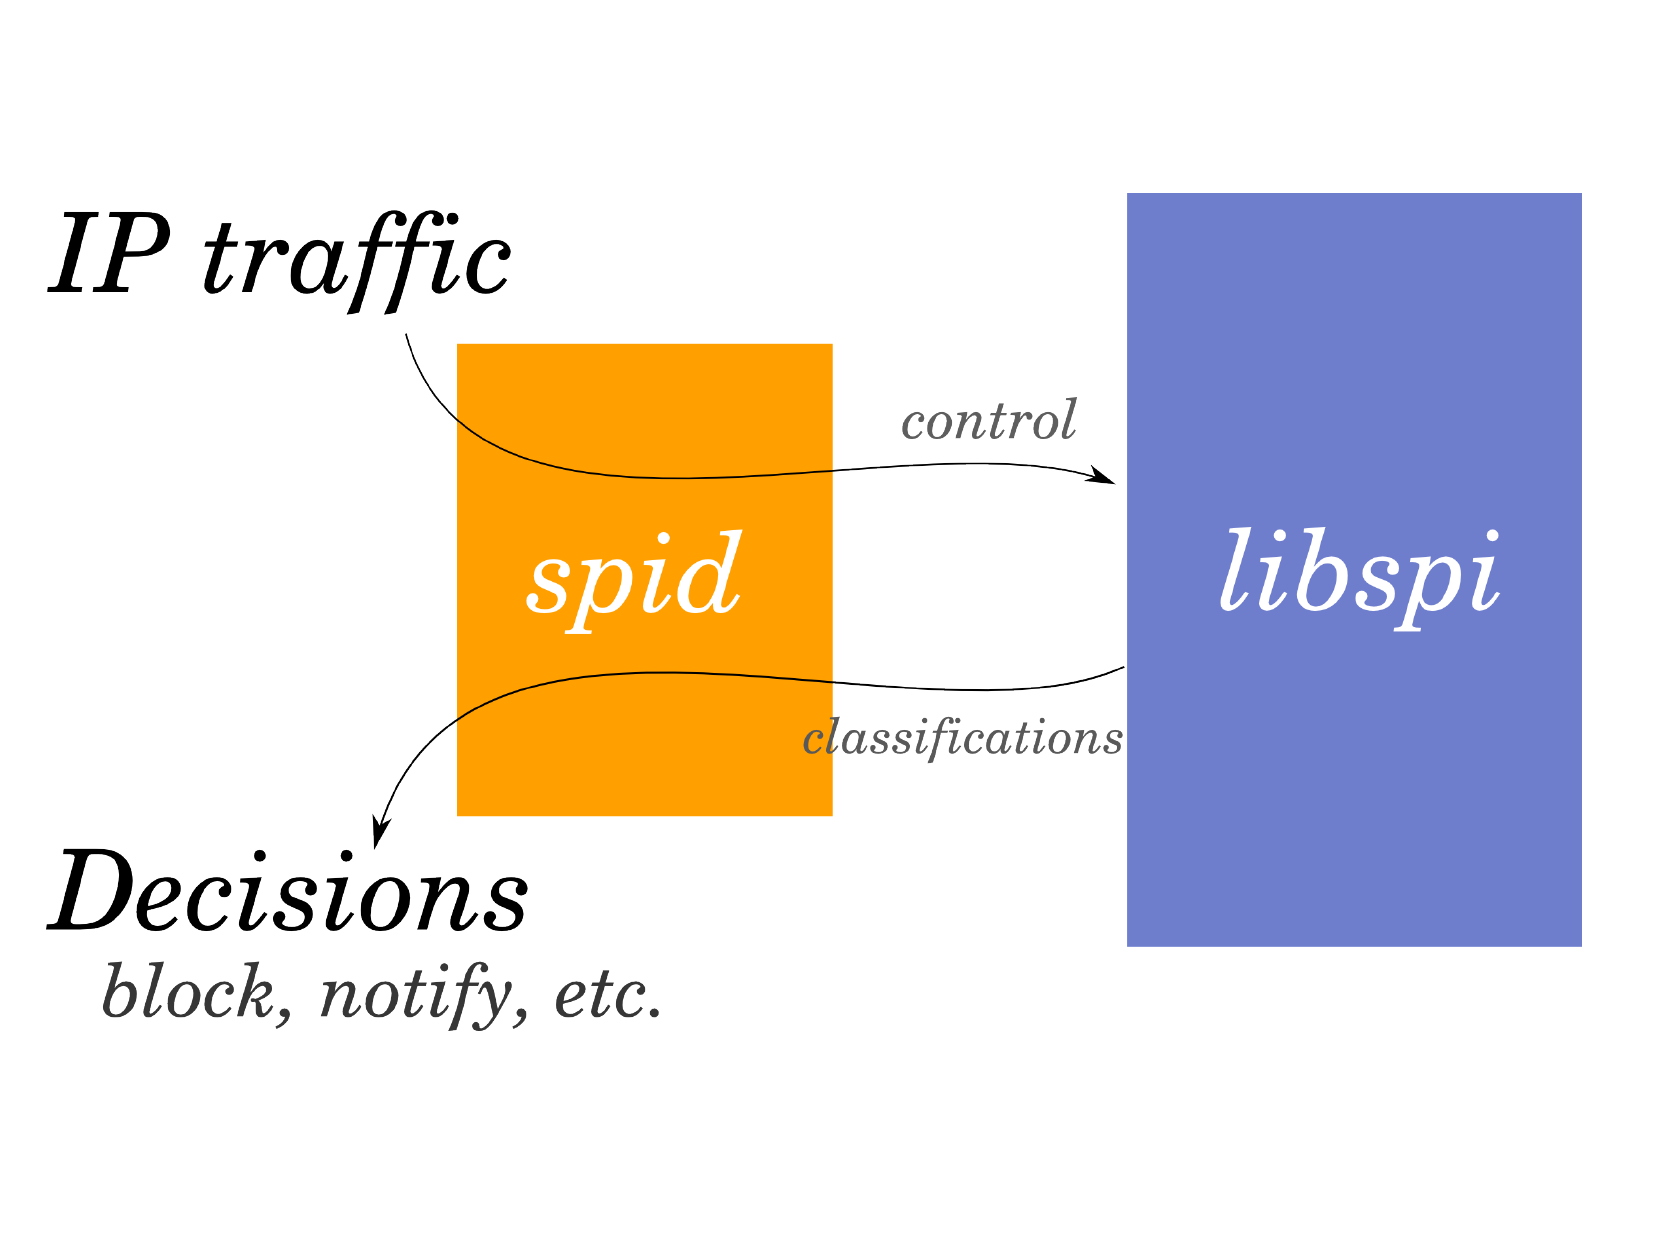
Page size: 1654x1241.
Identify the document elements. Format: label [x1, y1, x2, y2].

picture [46, 193, 1582, 1031]
